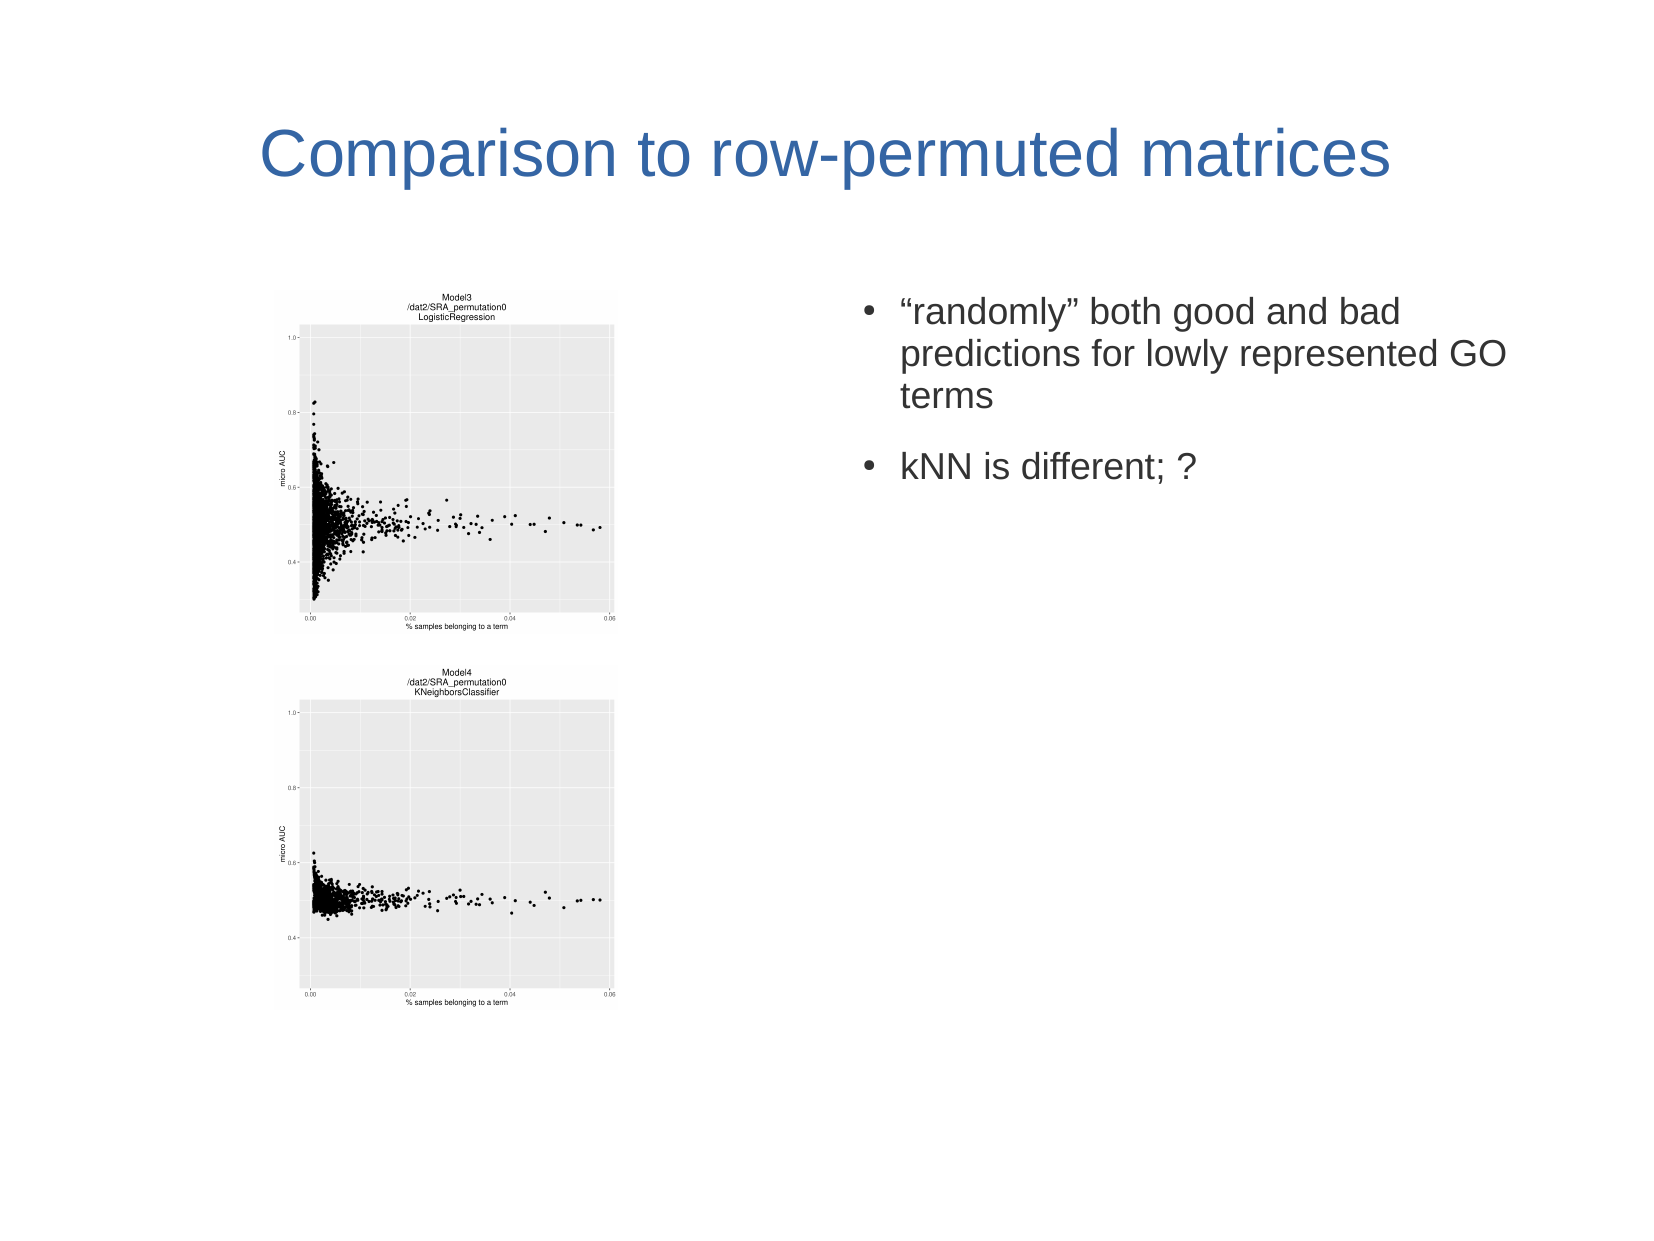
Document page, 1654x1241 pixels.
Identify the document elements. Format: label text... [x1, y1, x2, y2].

title Comparison to row-permuted matrices [82, 49, 1571, 257]
picture [274, 665, 618, 1010]
picture [274, 290, 618, 634]
list “randomly” both good and bad predictions for lowly represented GO terms kNN is different; ? [844, 290, 1571, 1010]
